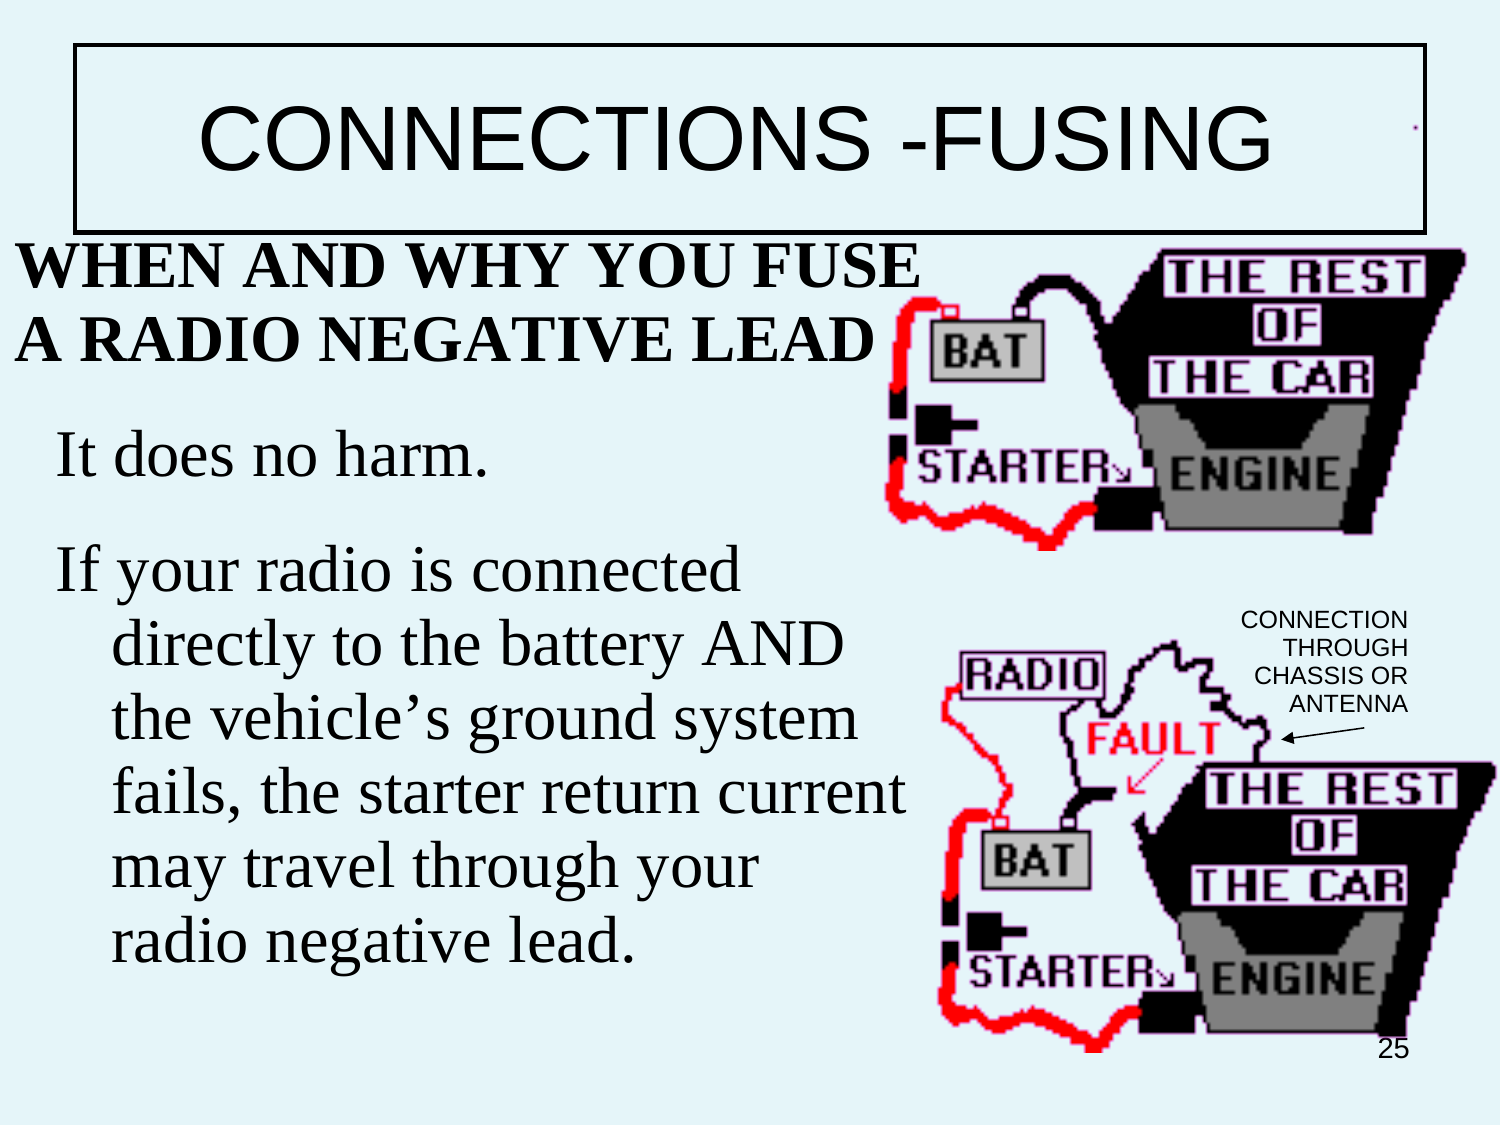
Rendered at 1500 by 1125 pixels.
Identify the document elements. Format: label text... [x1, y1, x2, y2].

title CONNECTIONS -FUSING [75, 45, 1426, 219]
picture [932, 609, 1500, 1053]
text_box CONNECTION THROUGH CHASSIS OR ANTENNA [1198, 597, 1424, 726]
text_box It does no harm. If your radio is connected directly to the battery AND the vehicle’s ground system fails, the starter return current may travel through your radio negative lead. [41, 408, 963, 985]
text_box WHEN AND WHY YOU FUSE A RADIO NEGATIVE LEAD [0, 219, 879, 384]
picture [879, 90, 1471, 551]
